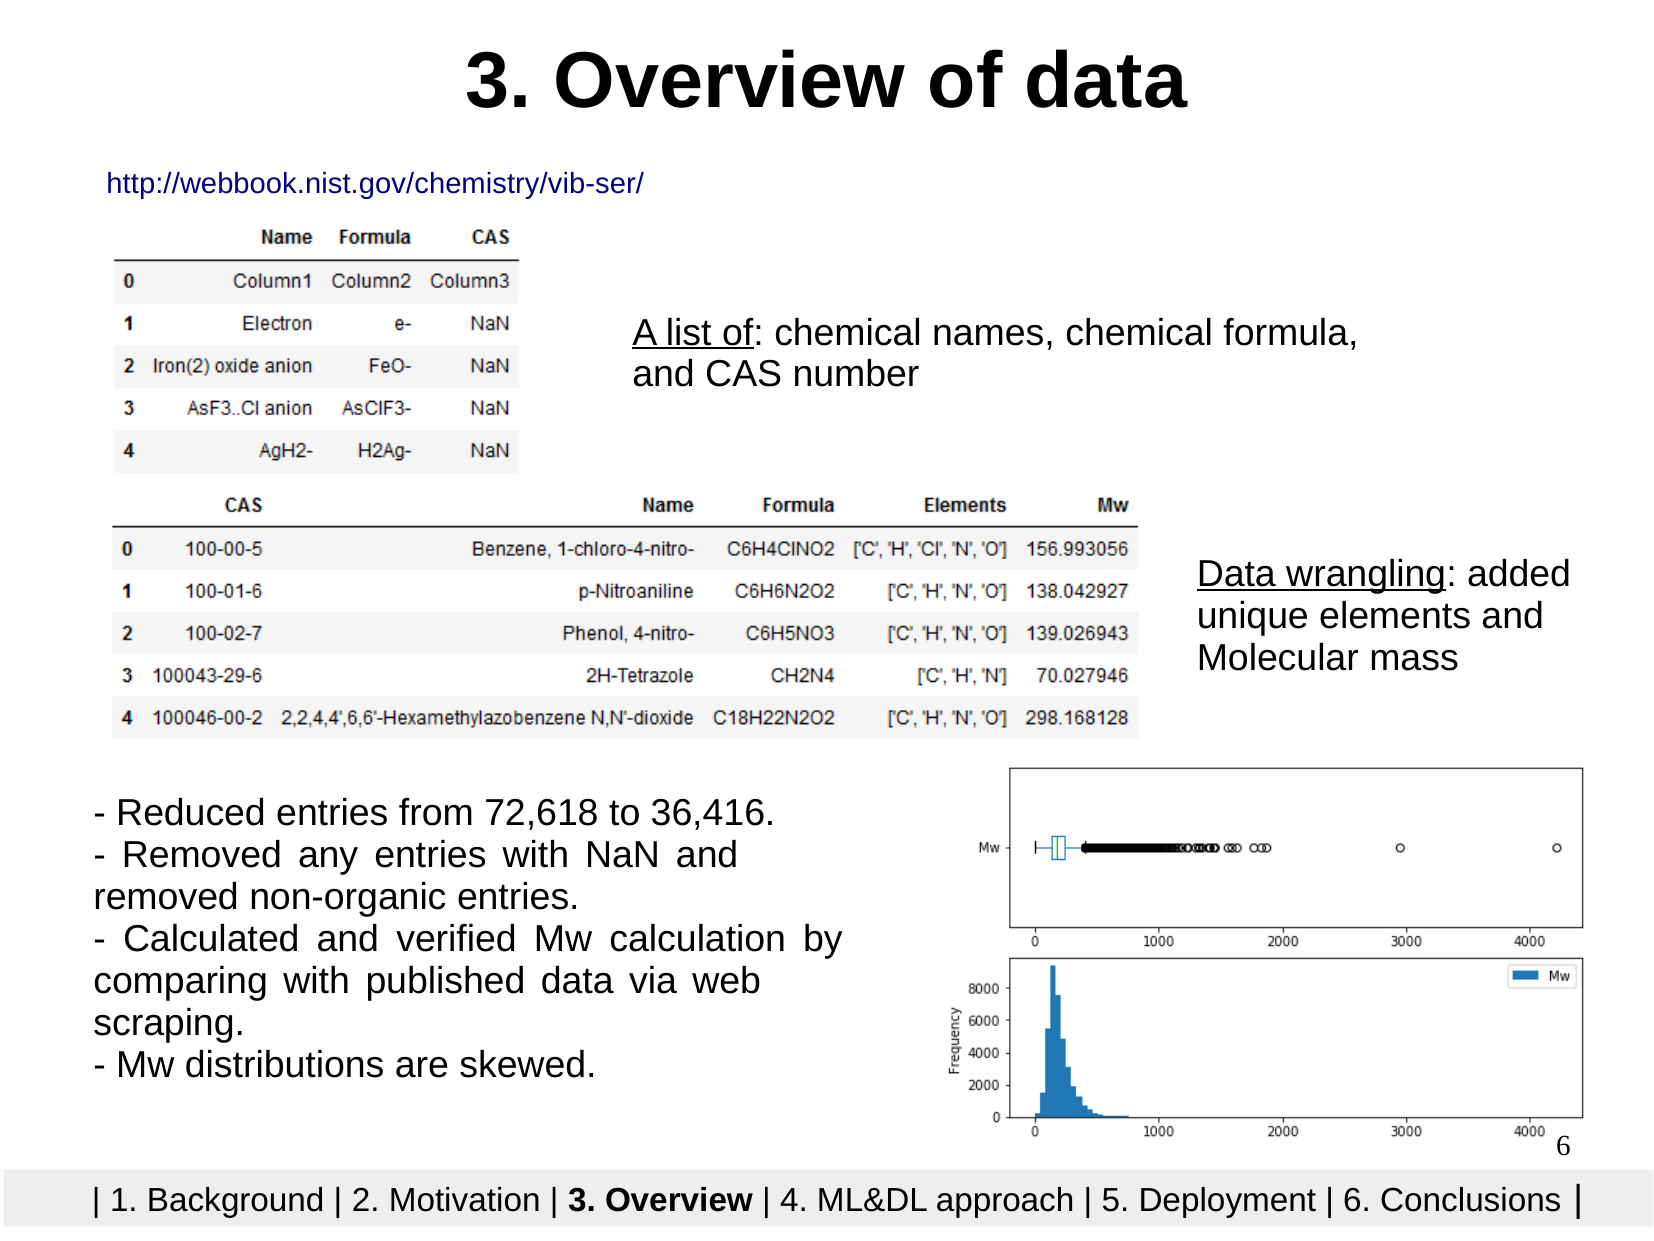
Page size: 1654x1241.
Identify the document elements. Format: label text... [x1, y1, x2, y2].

text_box A list of: chemical names, chemical formula, and CAS number [617, 303, 1394, 406]
text_box | 1. Background | 2. Motivation | 3. Overview | 4. ML&DL approach | 5. Deployment | 6. Conclusions | [3, 1169, 1654, 1227]
text_box Data wrangling: added unique elements and Molecular mass [1182, 545, 1610, 686]
text_box - Reduced entries from 72,618 to 36,416. - Removed any entries with NaN and removed non-organic entries. - Calculated and verified Mw calculation by comparing with published data via web scraping. - Mw distributions are skewed. [78, 784, 930, 1104]
picture [940, 755, 1595, 1148]
title 3. Overview of data [82, 36, 1571, 125]
picture [105, 208, 524, 481]
picture [108, 484, 1143, 746]
text_box http://webbook.nist.gov/chemistry/vib-ser/ [91, 160, 670, 208]
